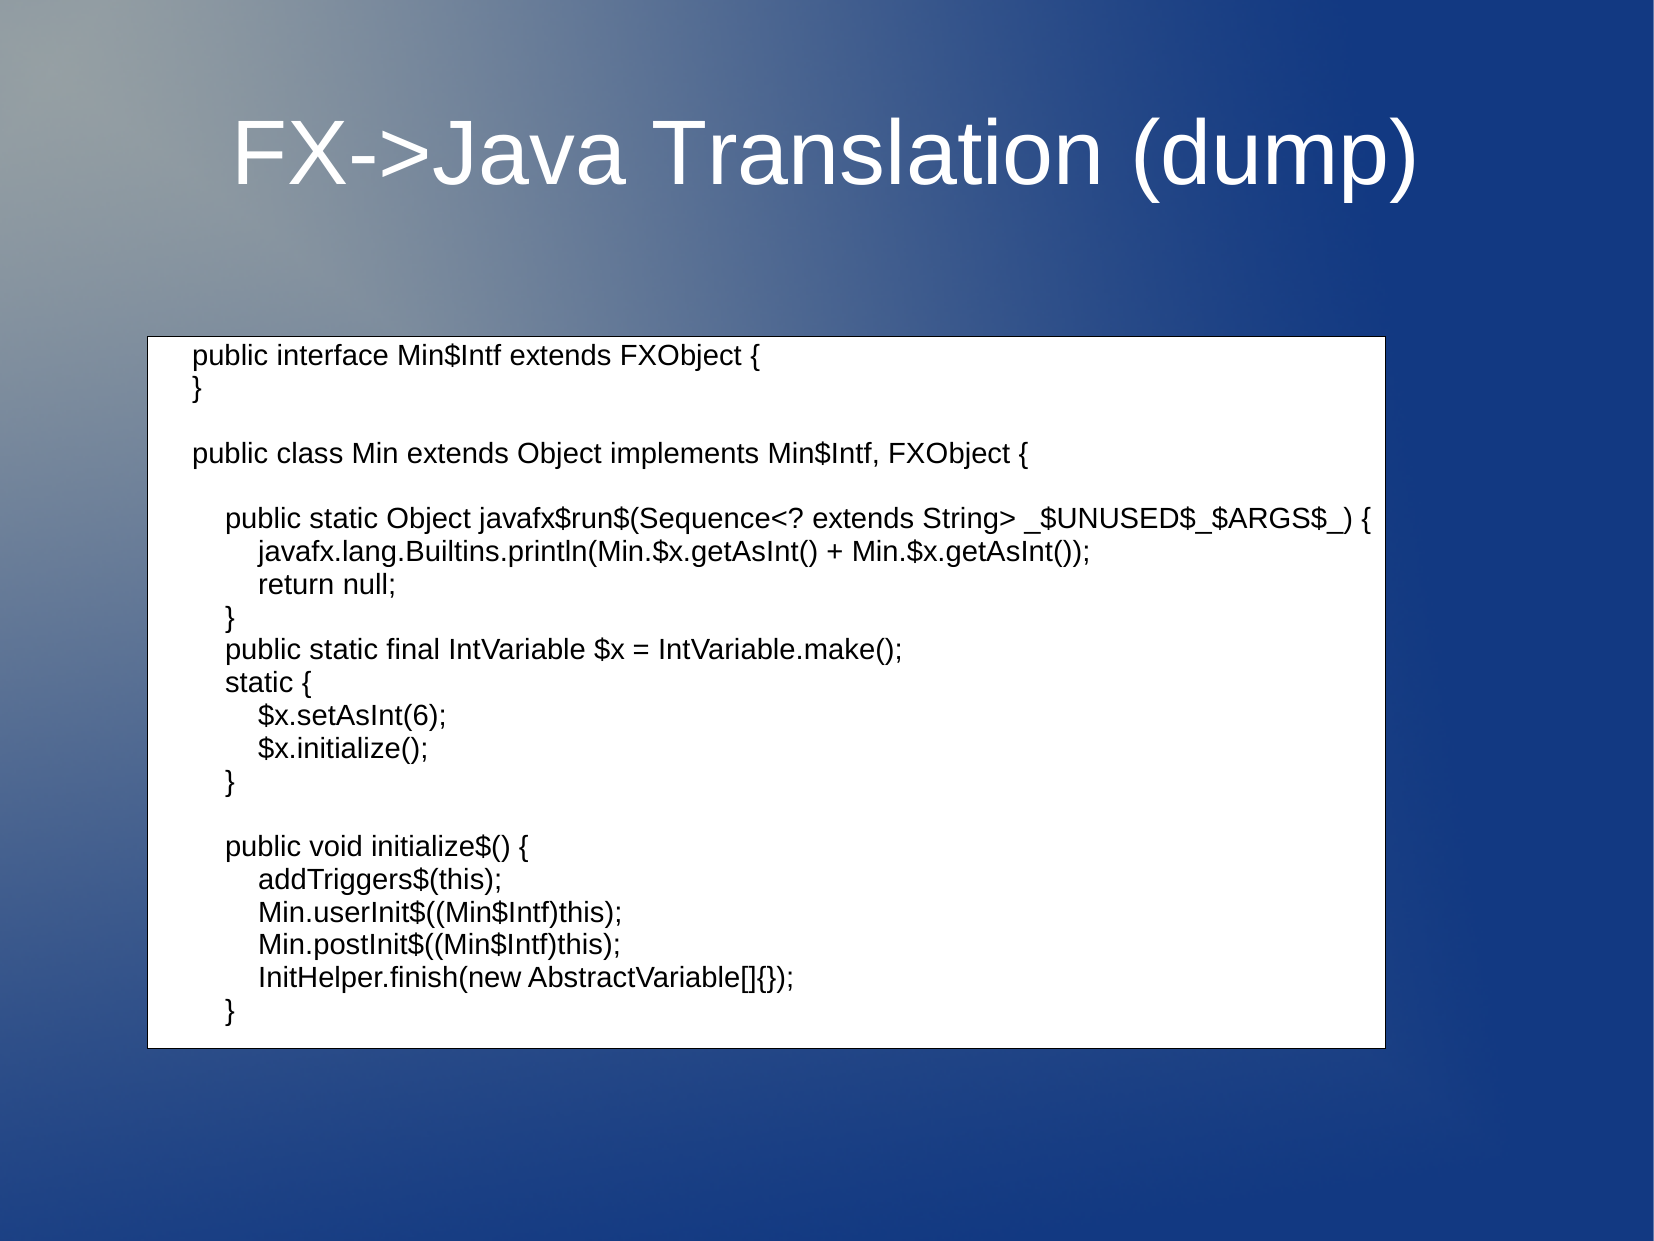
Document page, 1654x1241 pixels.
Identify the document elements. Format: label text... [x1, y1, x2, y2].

title FX->Java Translation (dump) [82, 56, 1571, 250]
chart [82, 290, 1571, 1109]
picture [0, 0, 1654, 1241]
